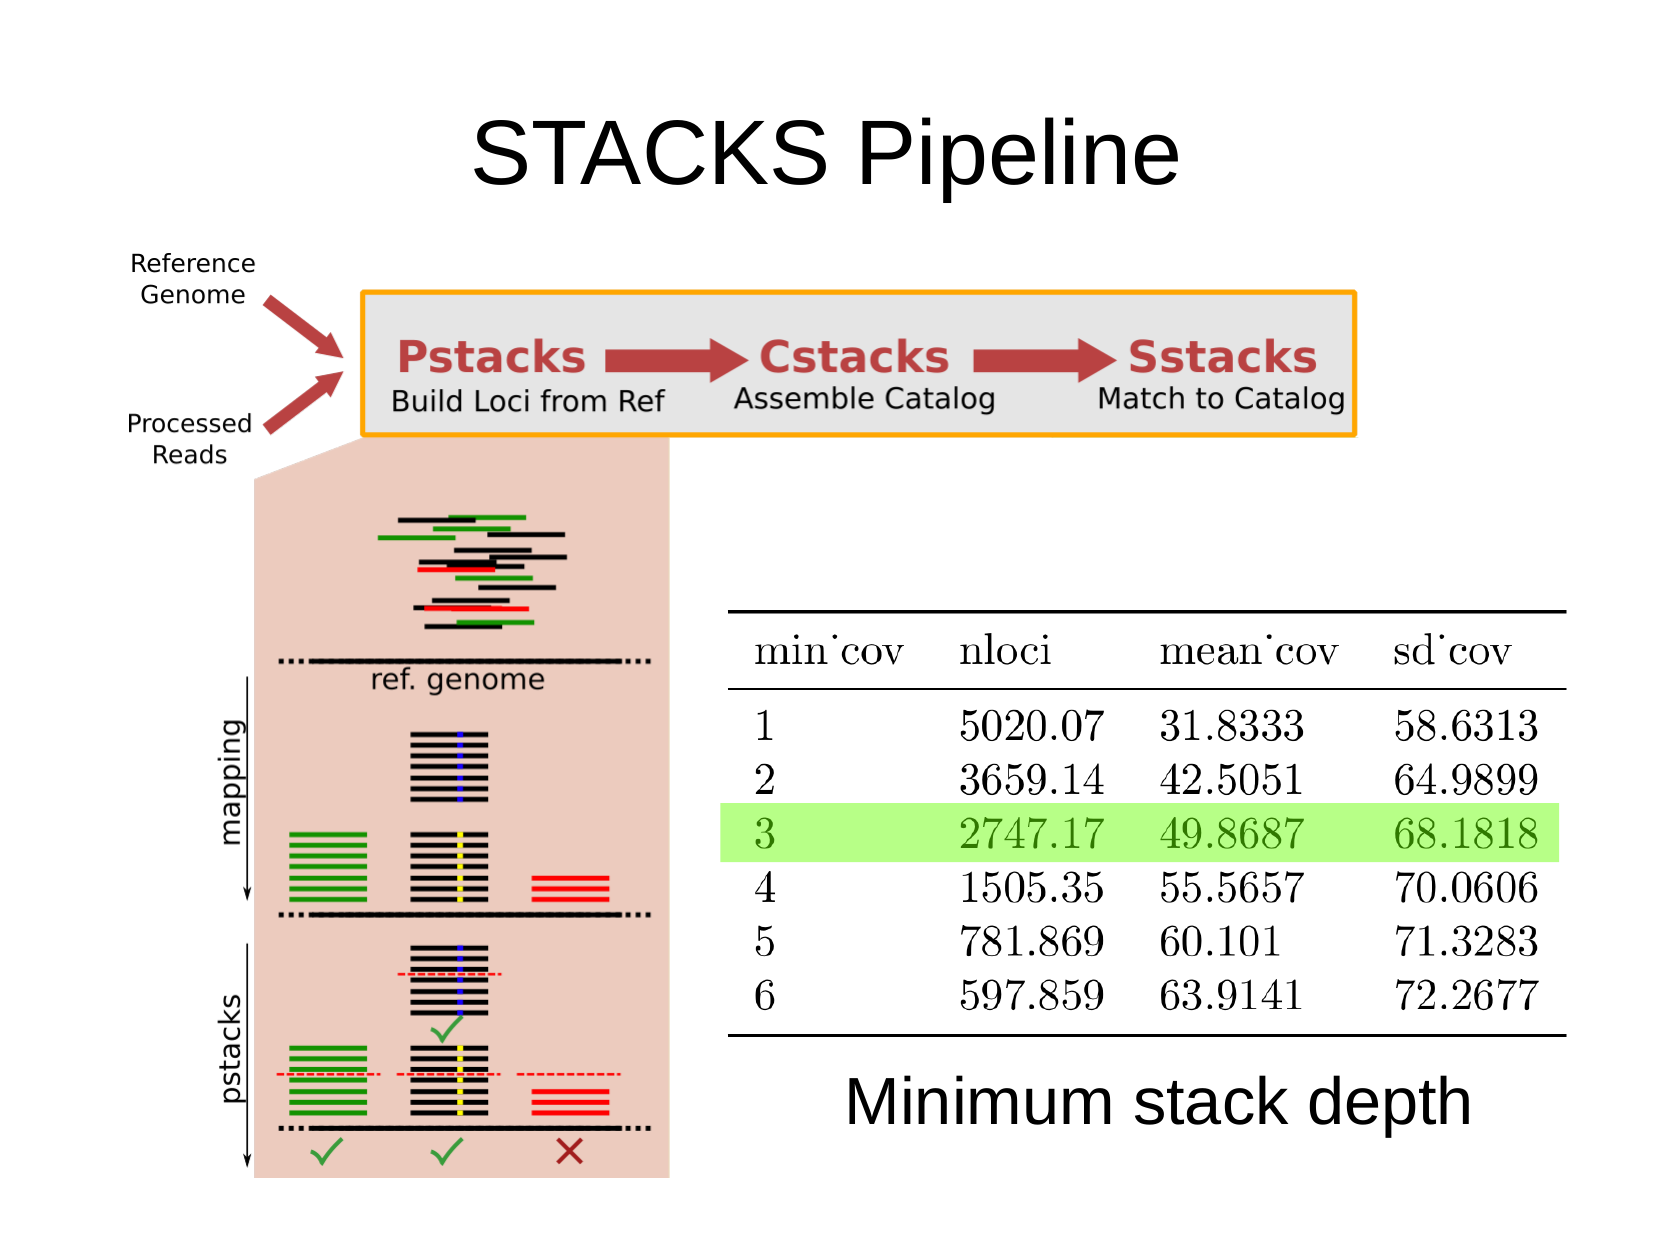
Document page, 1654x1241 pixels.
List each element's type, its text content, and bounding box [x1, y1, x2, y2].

text_box [669, 438, 1512, 1217]
list Minimum stack depth [844, 1064, 1613, 1146]
picture [129, 253, 1466, 1178]
title STACKS Pipeline [82, 49, 1571, 257]
picture [708, 587, 1593, 1057]
text_box [720, 803, 1560, 863]
